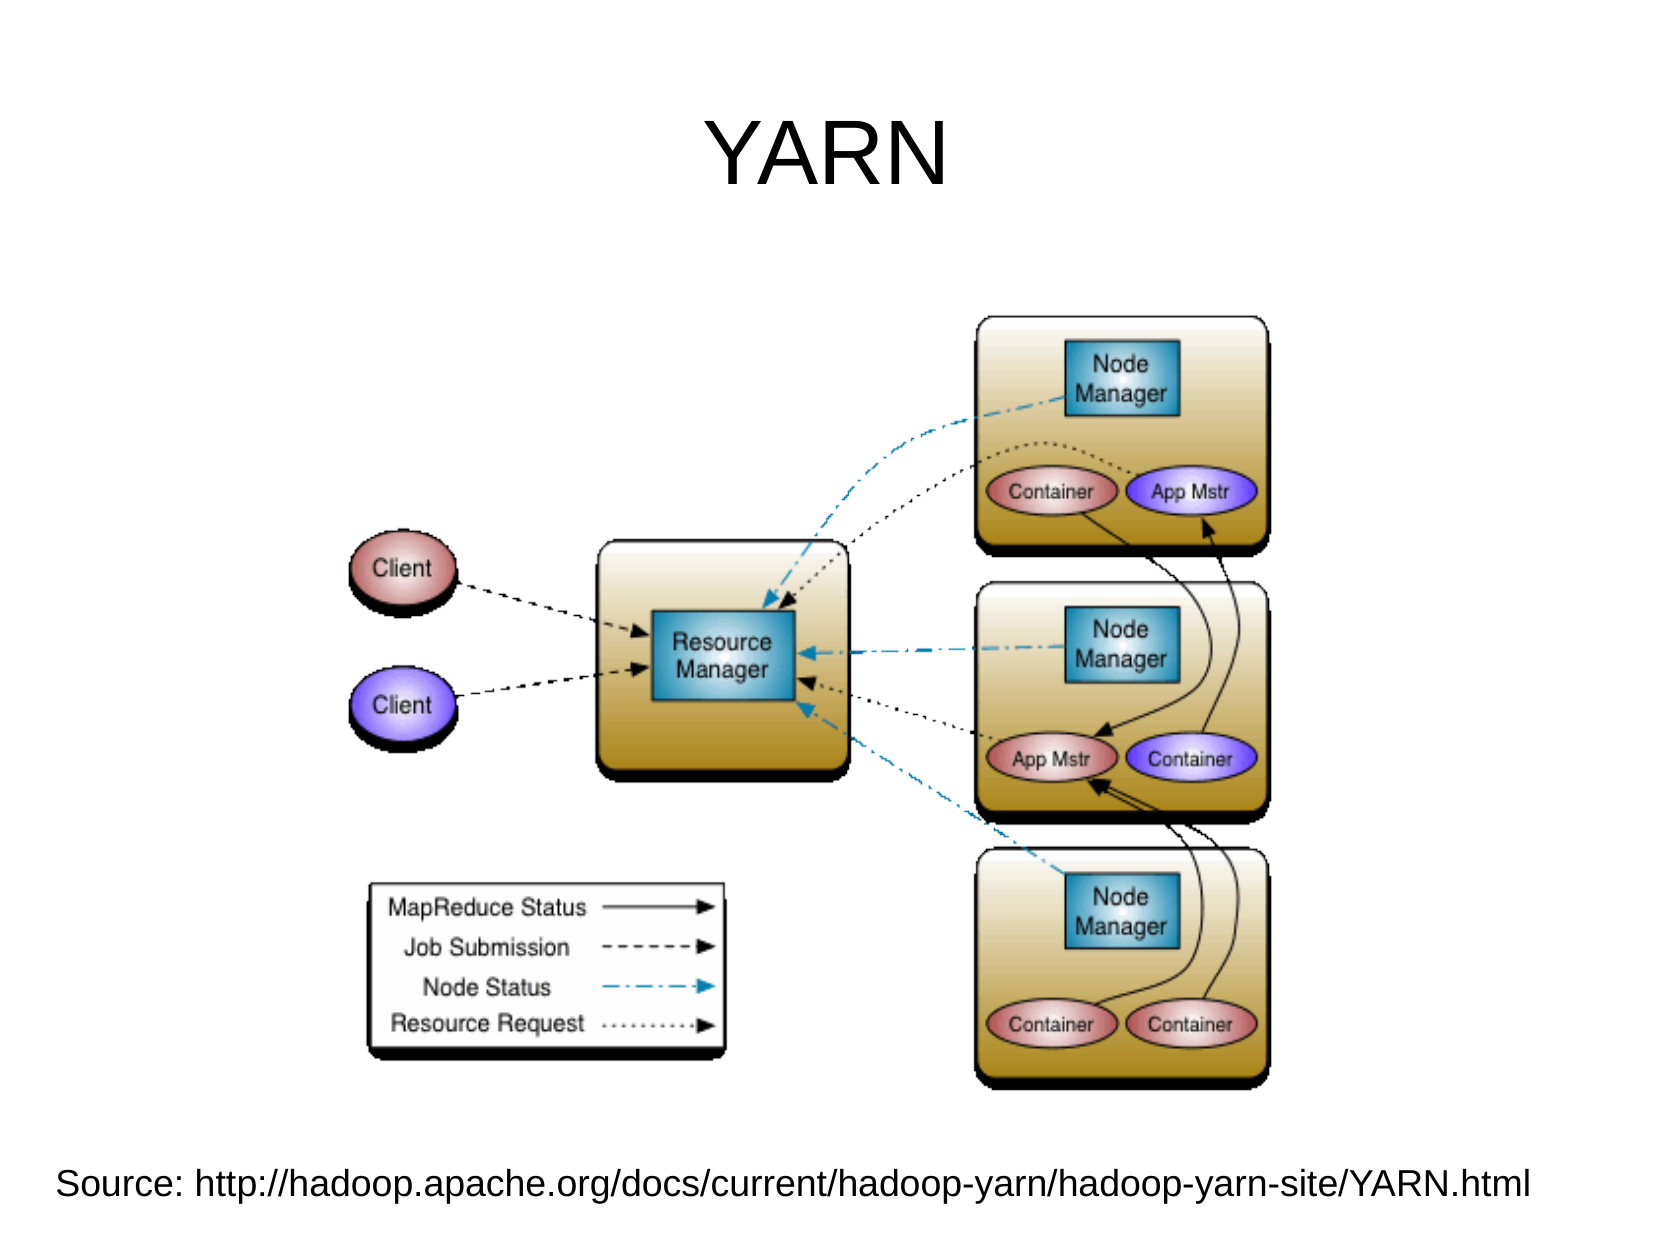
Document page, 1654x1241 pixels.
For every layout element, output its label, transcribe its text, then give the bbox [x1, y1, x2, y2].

text_box Source: http://hadoop.apache.org/docs/current/hadoop-yarn/hadoop-yarn-site/YARN.html [40, 1155, 1546, 1212]
picture [195, 299, 1422, 1111]
title YARN [82, 49, 1571, 257]
